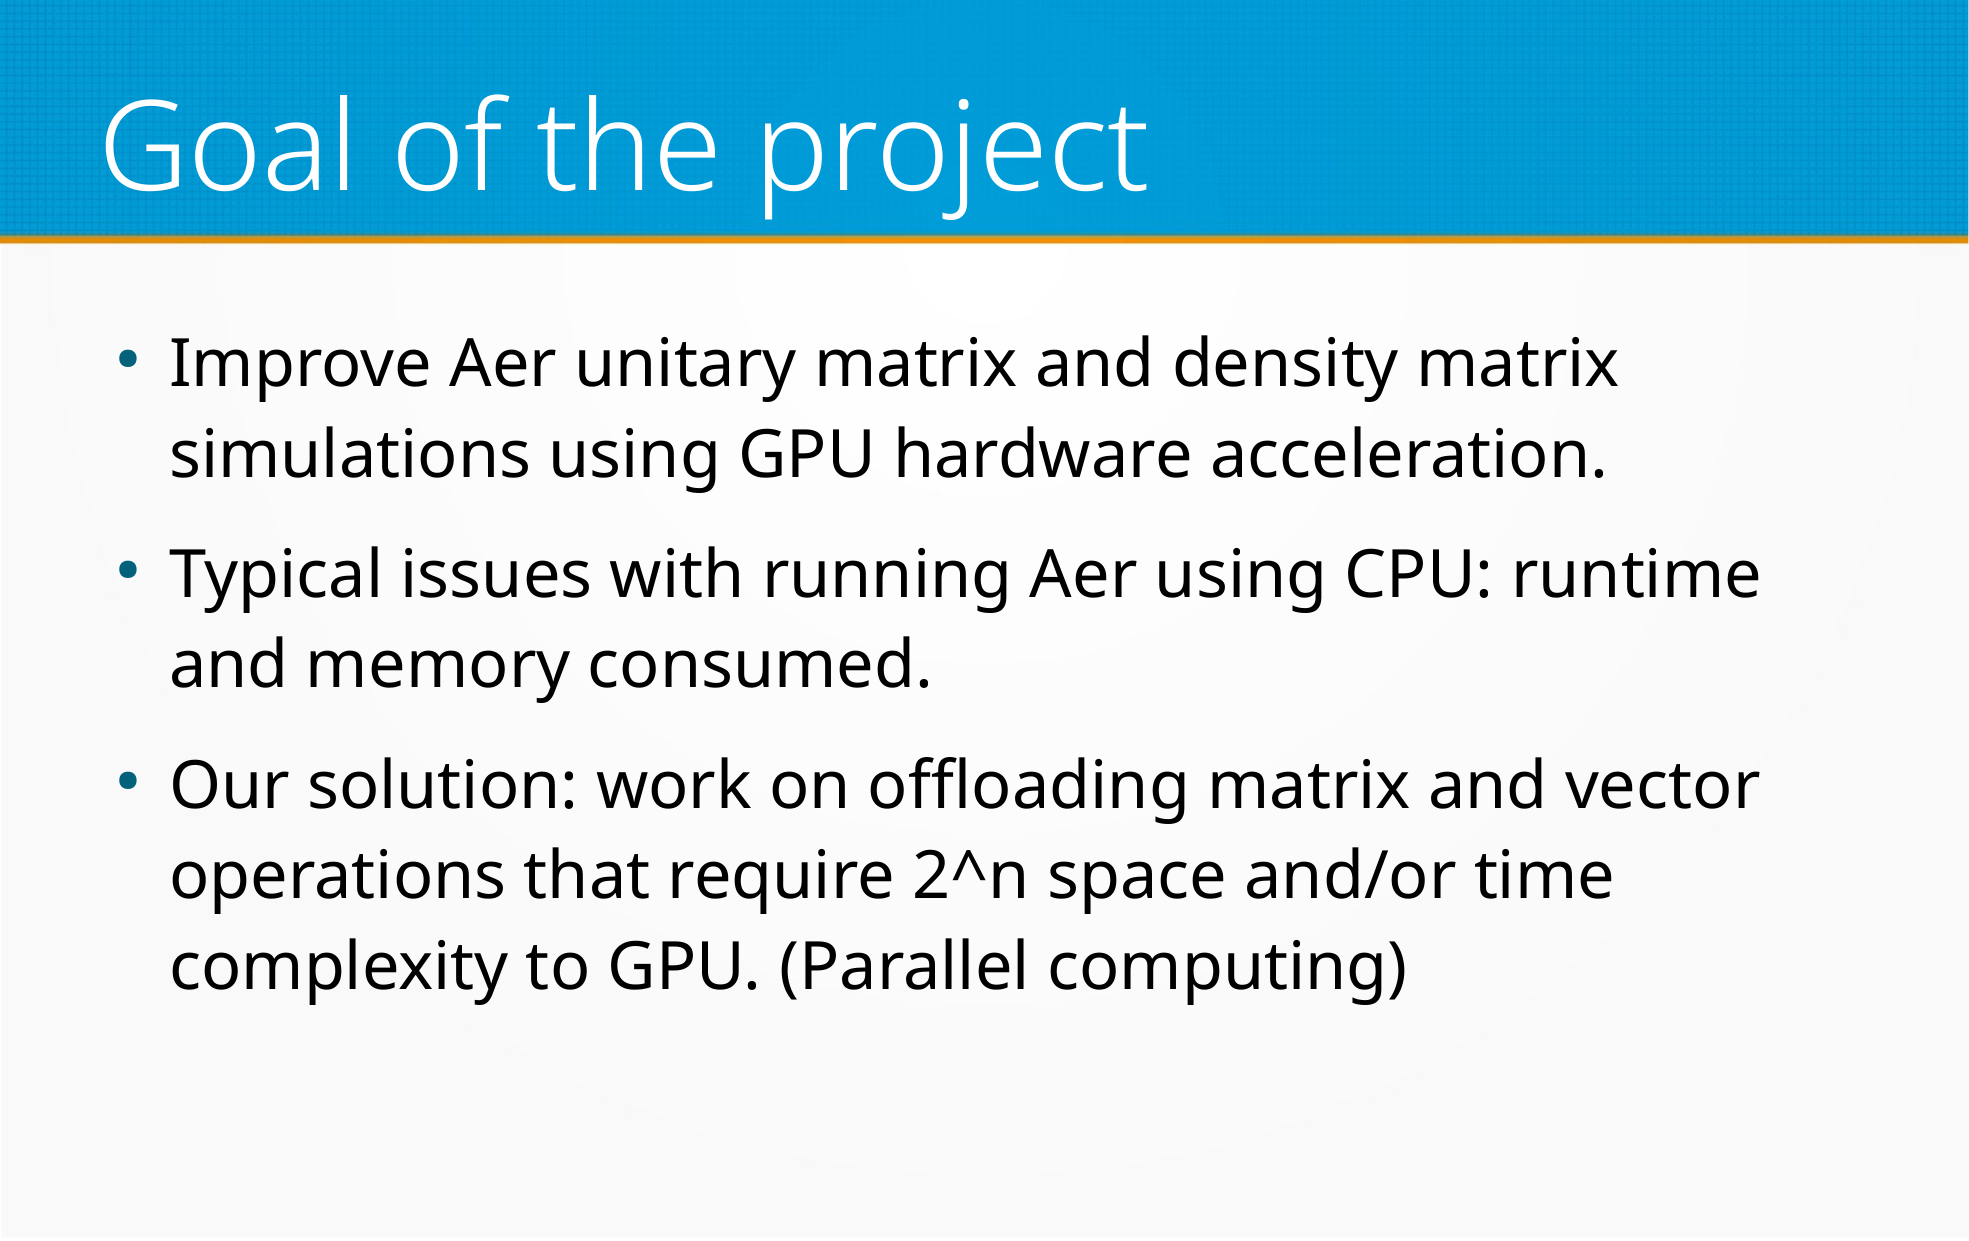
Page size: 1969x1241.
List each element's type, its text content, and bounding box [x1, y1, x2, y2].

list Improve Aer unitary matrix and density matrix simulations using GPU hardware acceleration. Typical issues with running Aer using CPU: runtime and memory consumed. Our solution: work on offloading matrix and vector operations that require 2^n space and/or time complexity to GPU. (Parallel computing) [98, 315, 1861, 1081]
picture [0, 233, 1969, 1241]
title Goal of the project [98, 19, 1870, 227]
